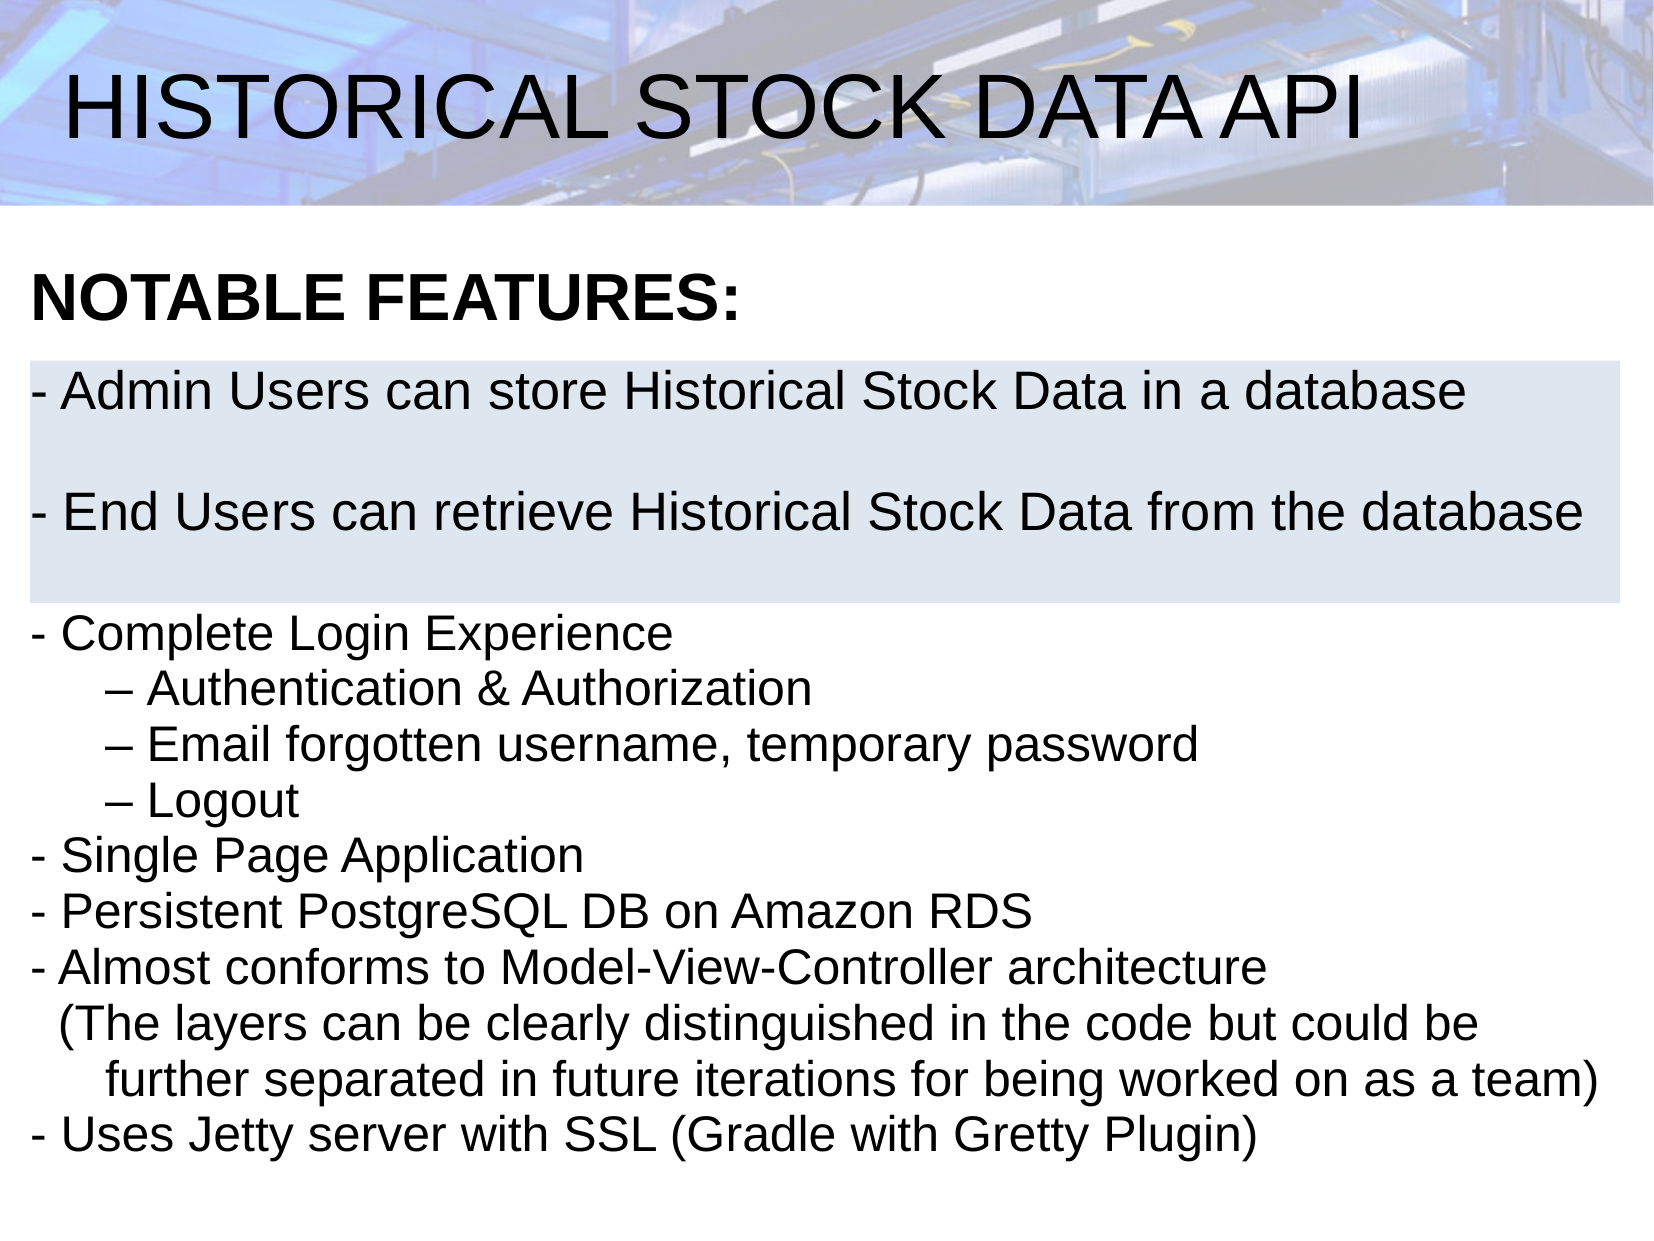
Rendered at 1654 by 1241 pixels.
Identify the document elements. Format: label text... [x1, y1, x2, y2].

text_box - Admin Users can store Historical Stock Data in a database - End Users can retrieve Historical Stock Data from the database [30, 360, 1621, 603]
picture [0, 0, 1654, 1241]
title HISTORICAL STOCK DATA API [11, 2, 1501, 211]
text_box NOTABLE FEATURES: [30, 260, 1621, 346]
subtitle - Complete Login Experience – Authentication & Authorization – Email forgotten username, temporary password – Logout - Single Page Application - Persistent PostgreSQL DB on Amazon RDS - Almost conforms to Model-View-Controller architecture (The layers can be clearly distinguished in the code but could be further separated in future iterations for being worked on as a team) - Uses Jetty server with SSL (Gradle with Gretty Plugin) [30, 604, 1621, 1241]
